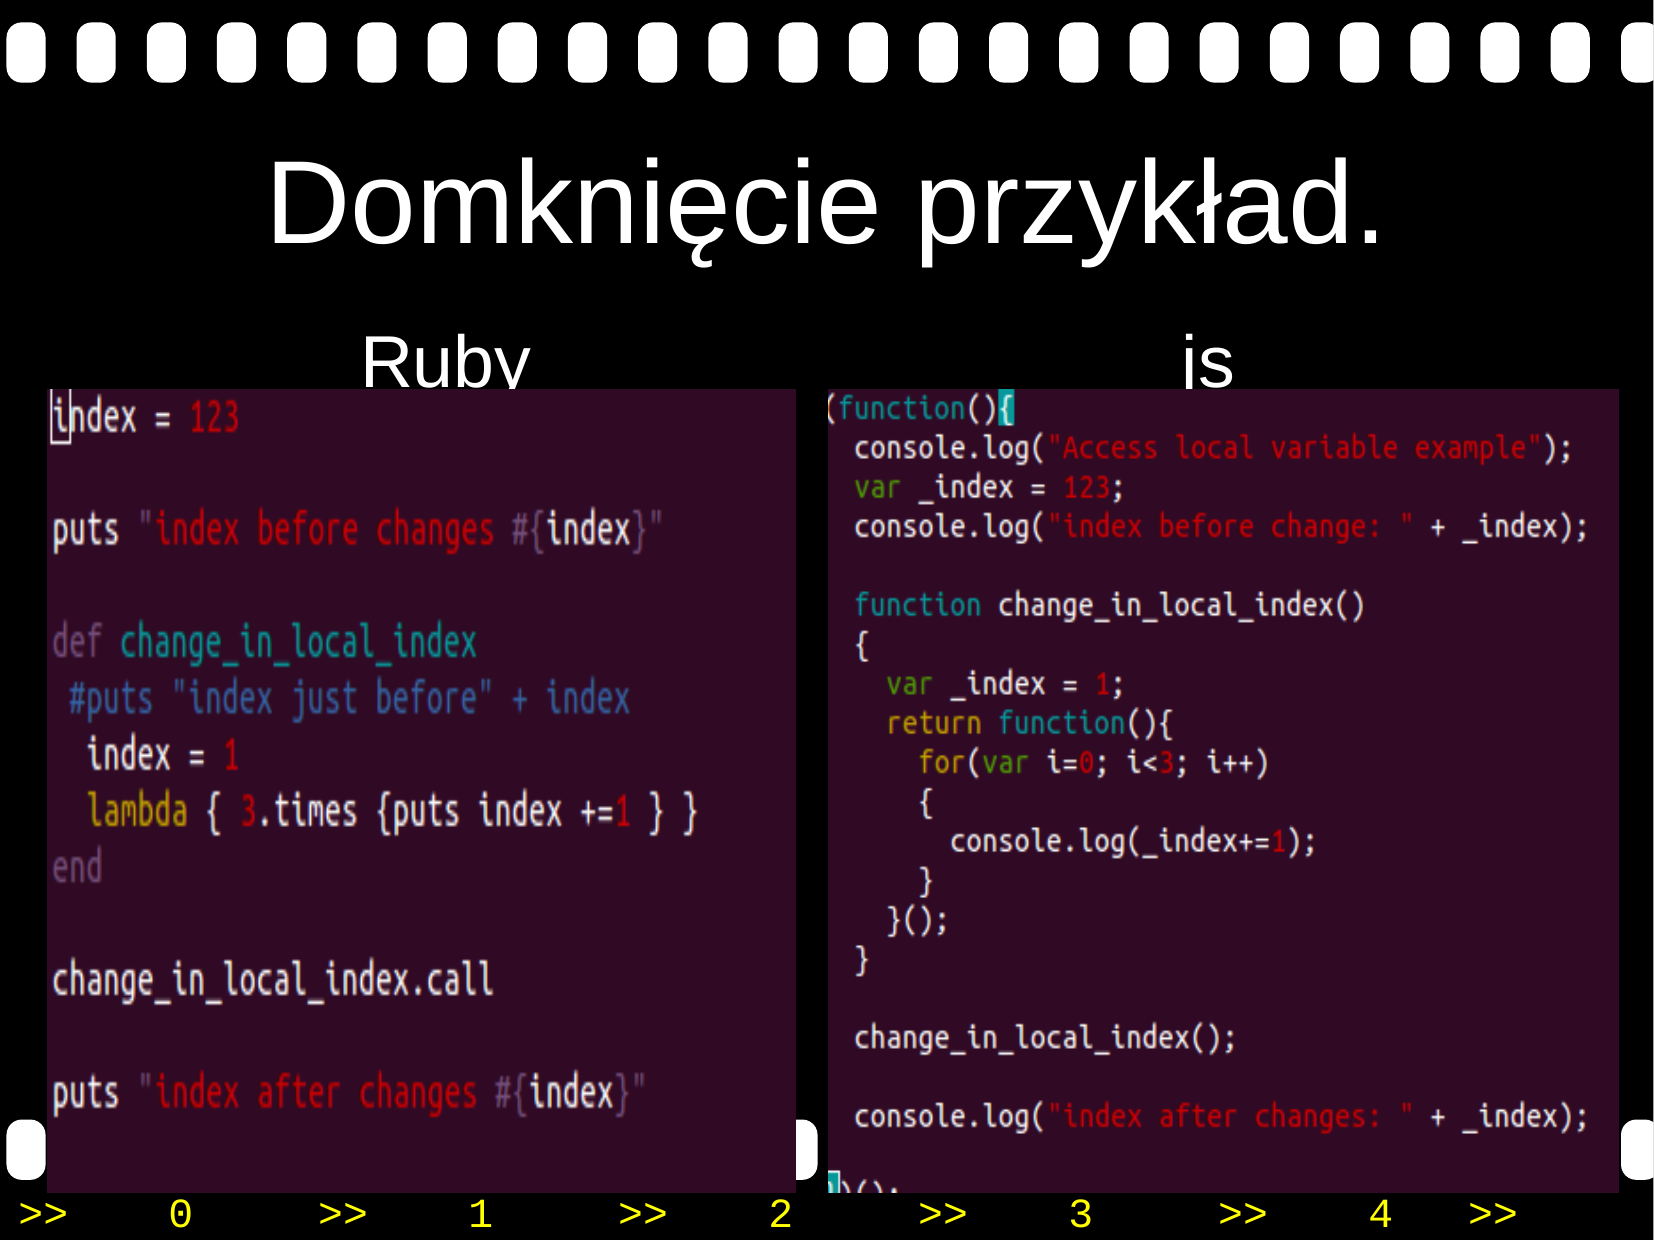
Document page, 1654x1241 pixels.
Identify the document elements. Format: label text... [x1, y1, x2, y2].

title Domknięcie przykład. [82, 99, 1571, 307]
list Ruby [82, 320, 809, 1140]
picture [828, 389, 1619, 1193]
list js [845, 320, 1572, 389]
picture [47, 389, 796, 1193]
